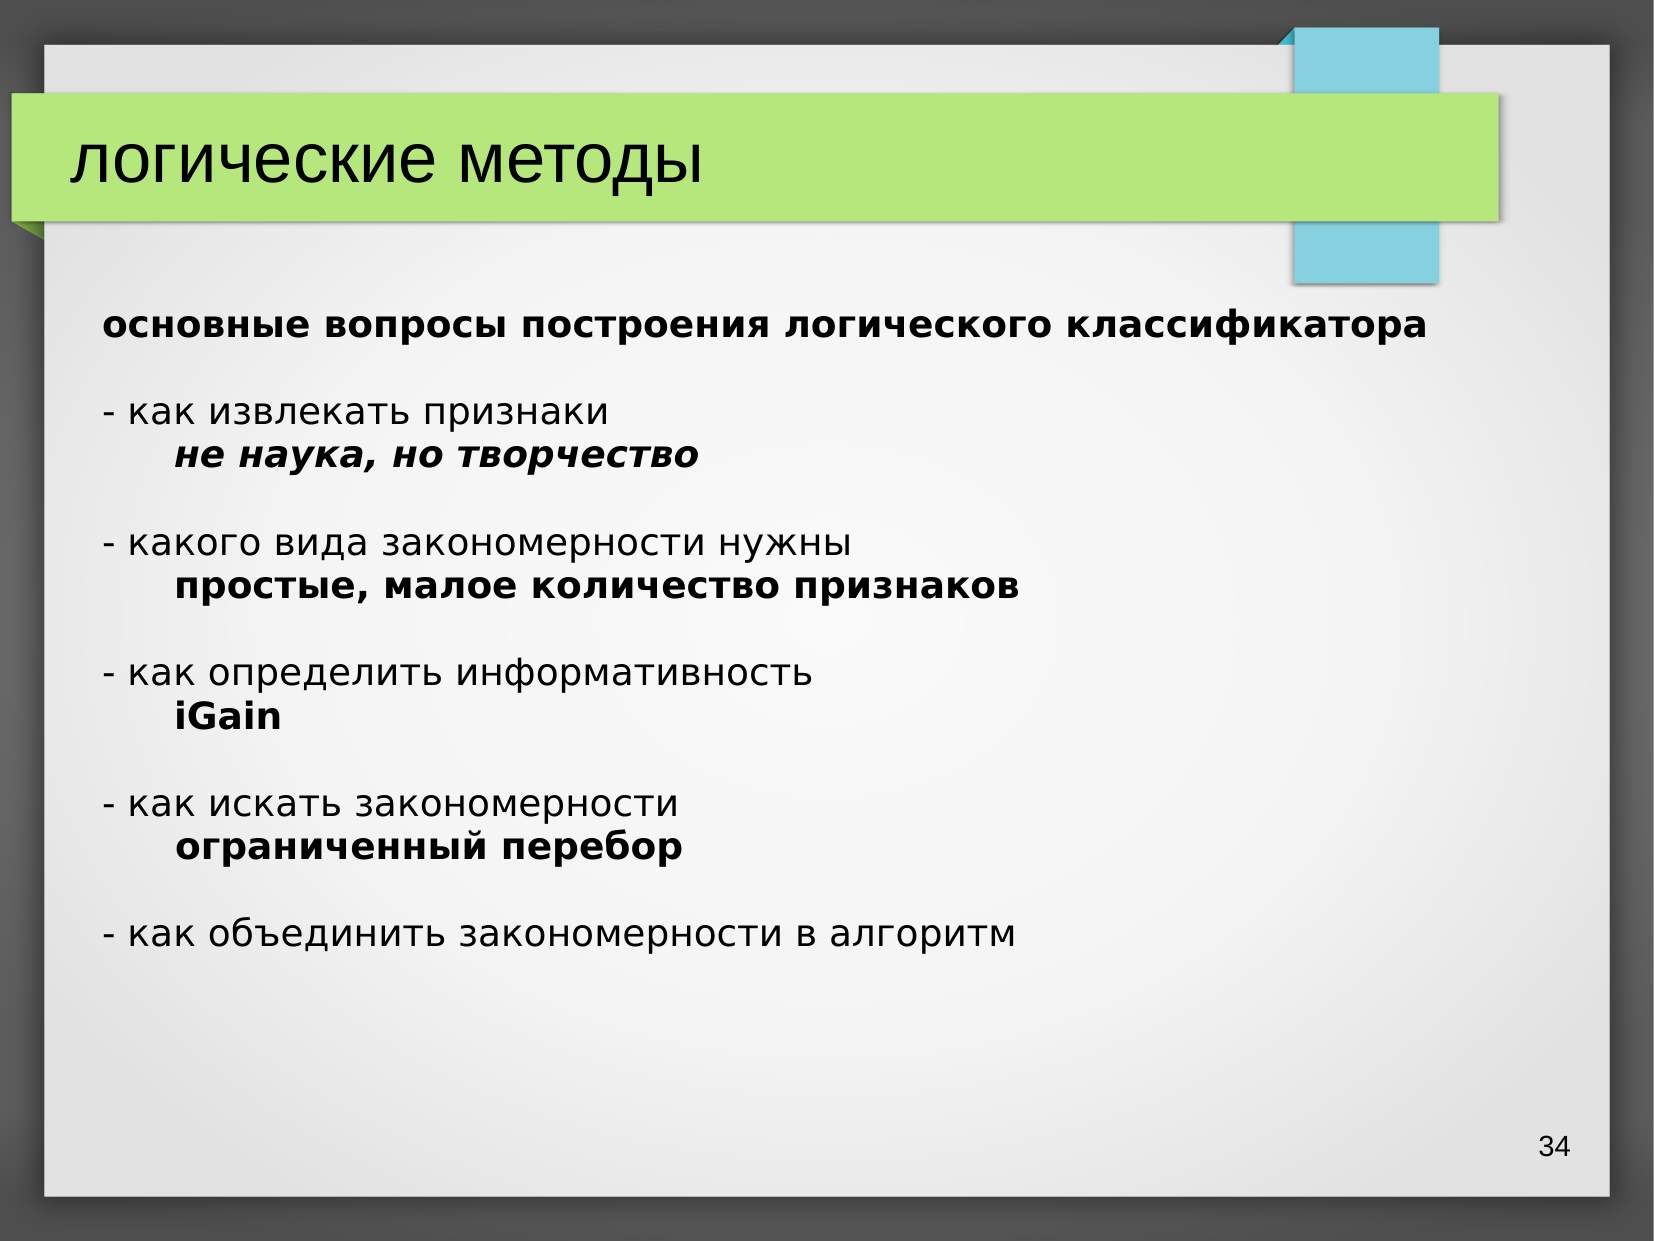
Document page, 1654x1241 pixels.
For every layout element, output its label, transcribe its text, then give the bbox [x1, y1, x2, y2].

text_box основные вопросы построения логического классификатора - как извлекать признаки не наука, но творчество - какого вида закономерности нужны простые, малое количество признаков - как определить информативность iGain - как искать закономерности ограниченный перебор - как объединить закономерности в алгоритм [87, 295, 1453, 963]
title логические методы [70, 118, 1205, 199]
picture [0, 0, 1654, 1241]
